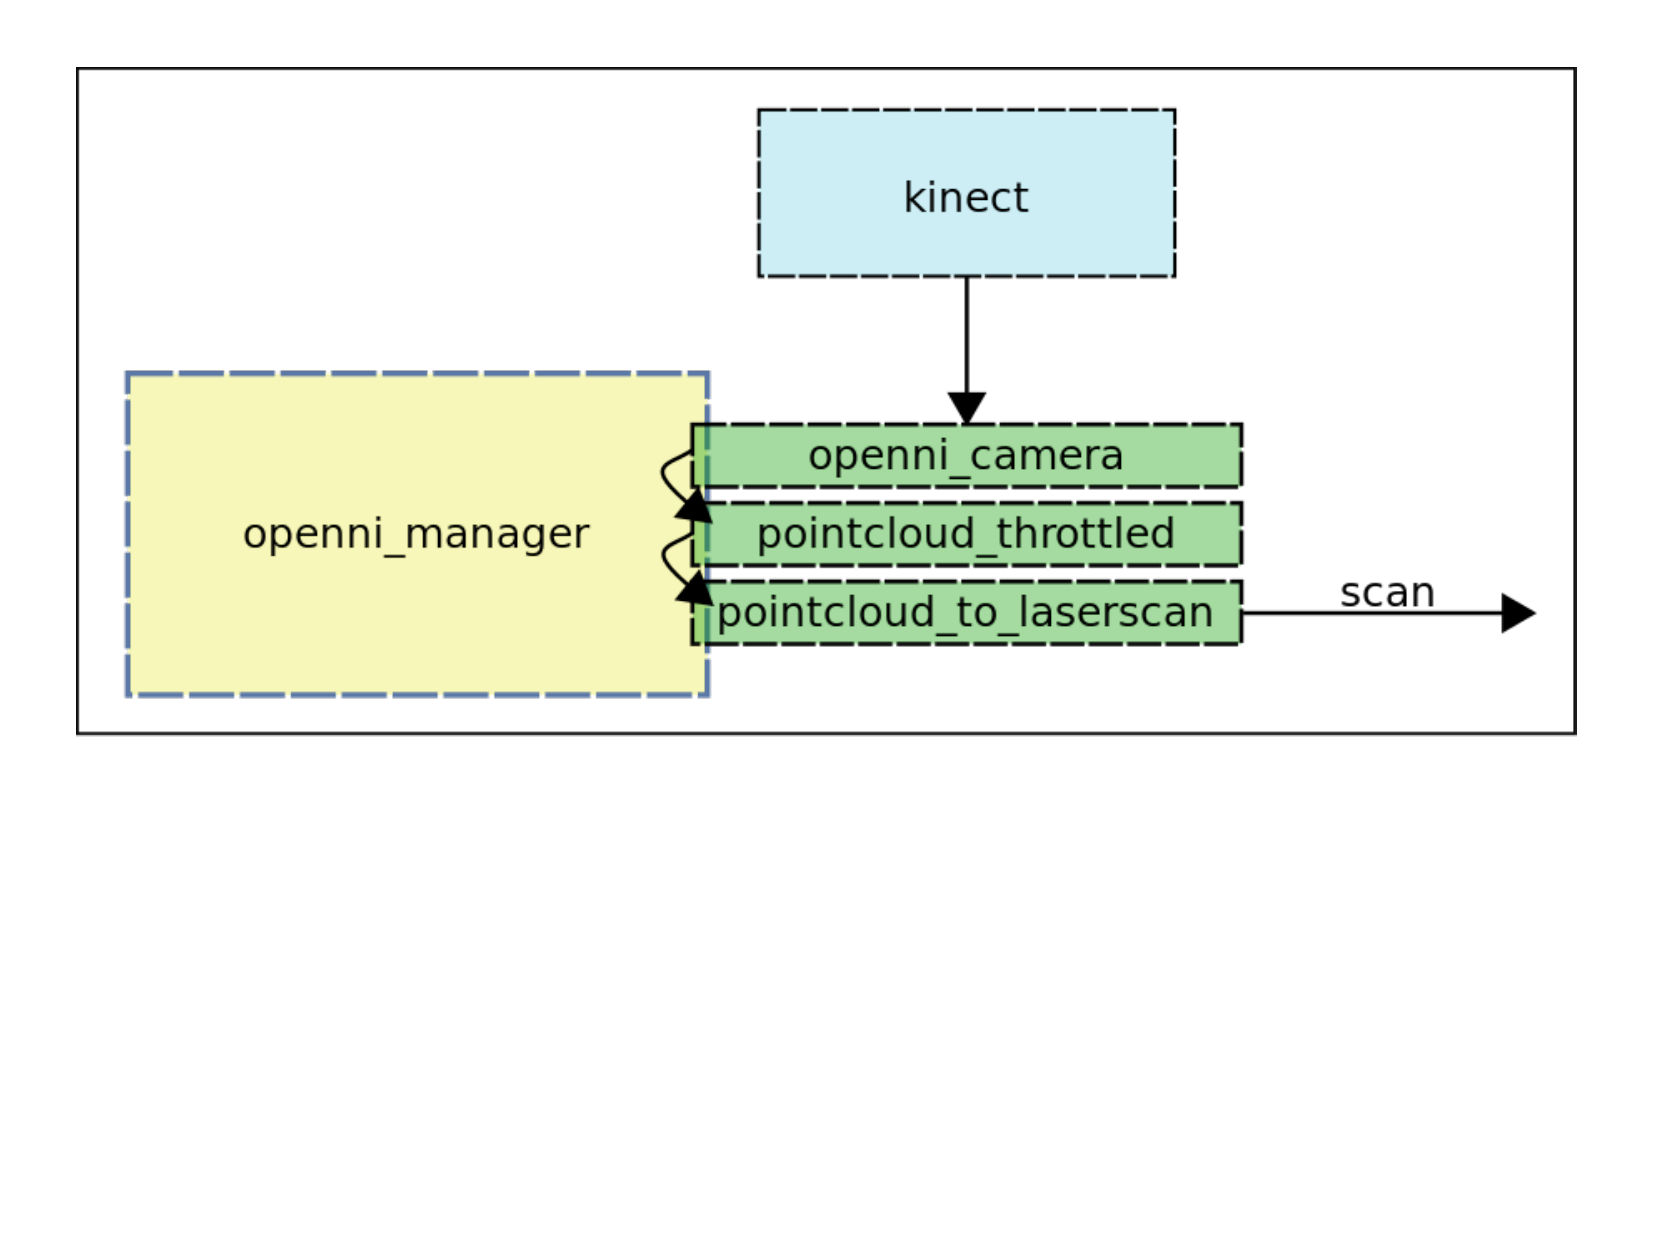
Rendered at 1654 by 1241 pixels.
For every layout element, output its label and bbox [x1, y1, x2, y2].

picture [76, 67, 1577, 737]
